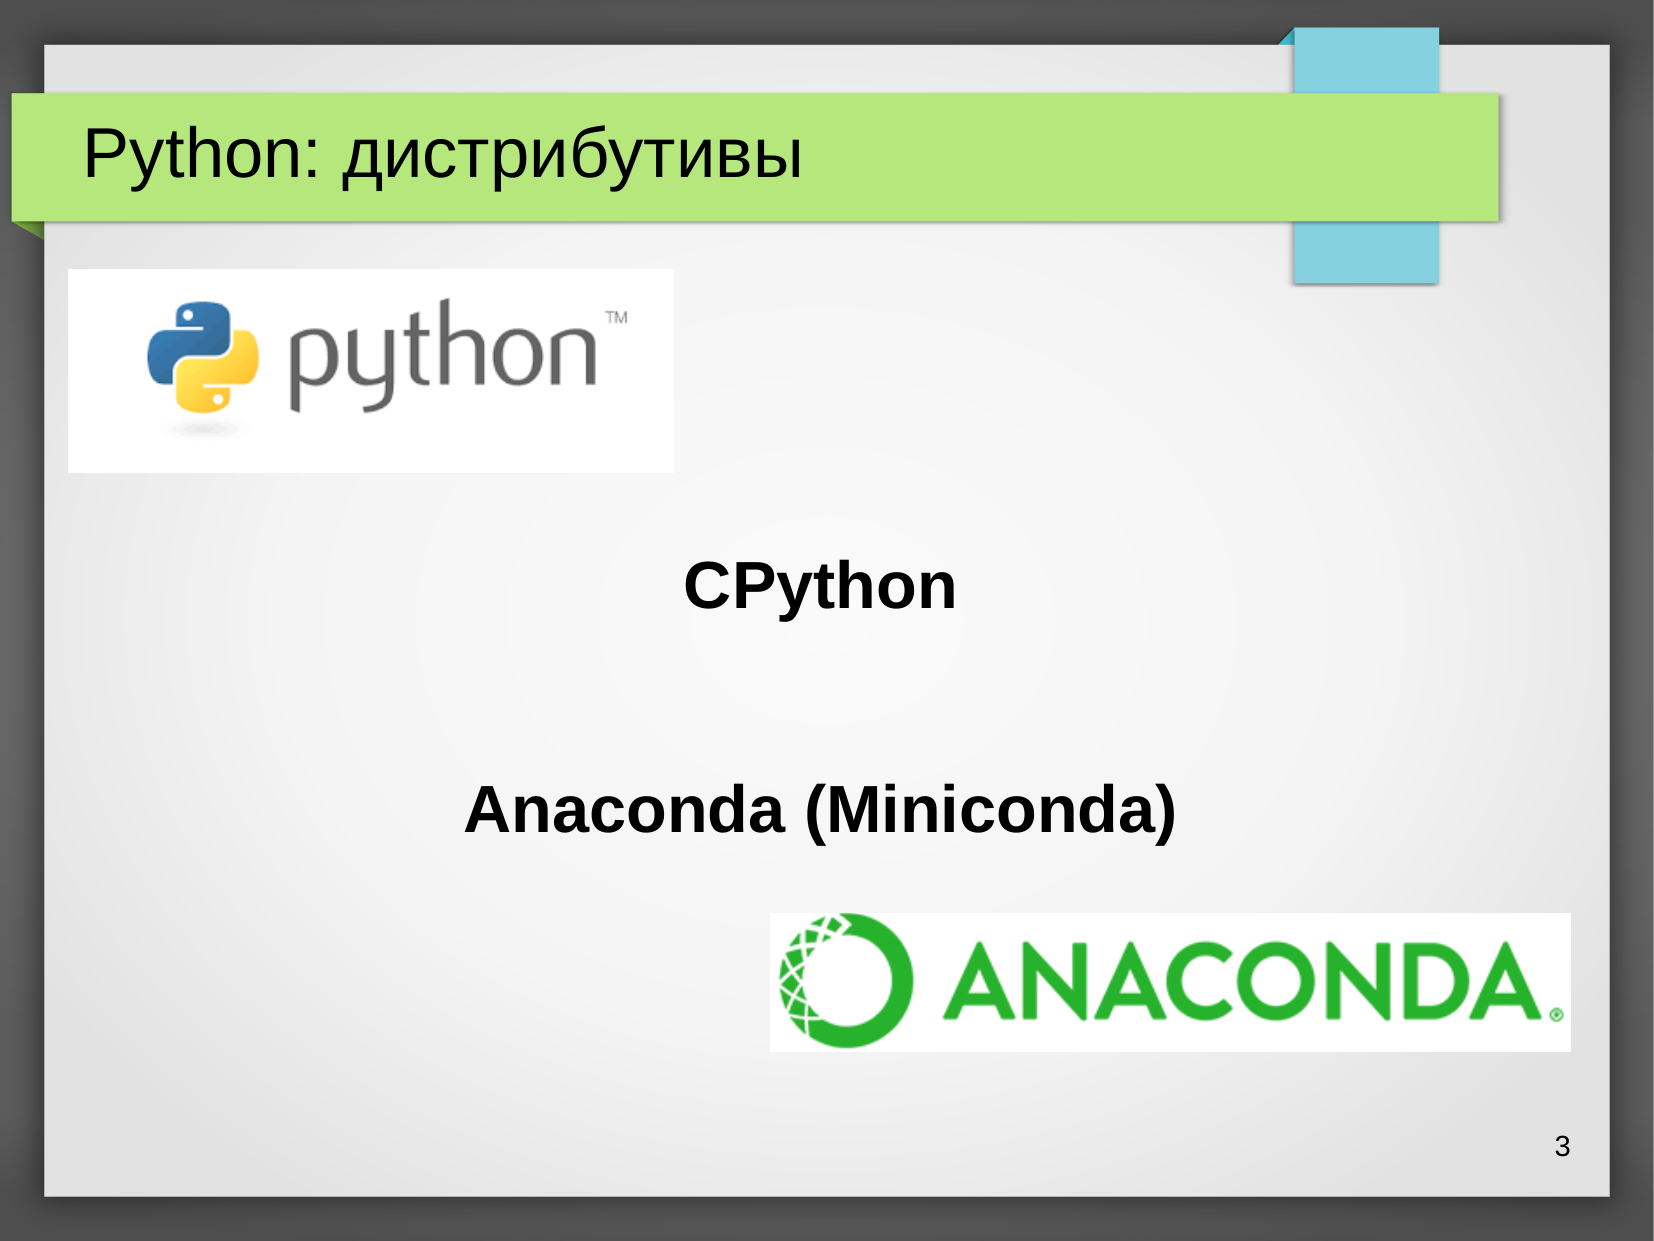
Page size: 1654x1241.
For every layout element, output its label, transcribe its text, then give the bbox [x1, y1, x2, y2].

title Python: дистрибутивы [82, 49, 1571, 257]
subtitle CPython Anaconda (Miniconda) [283, 496, 1359, 898]
picture [0, 0, 1654, 1241]
text_box [418, 923, 880, 1241]
